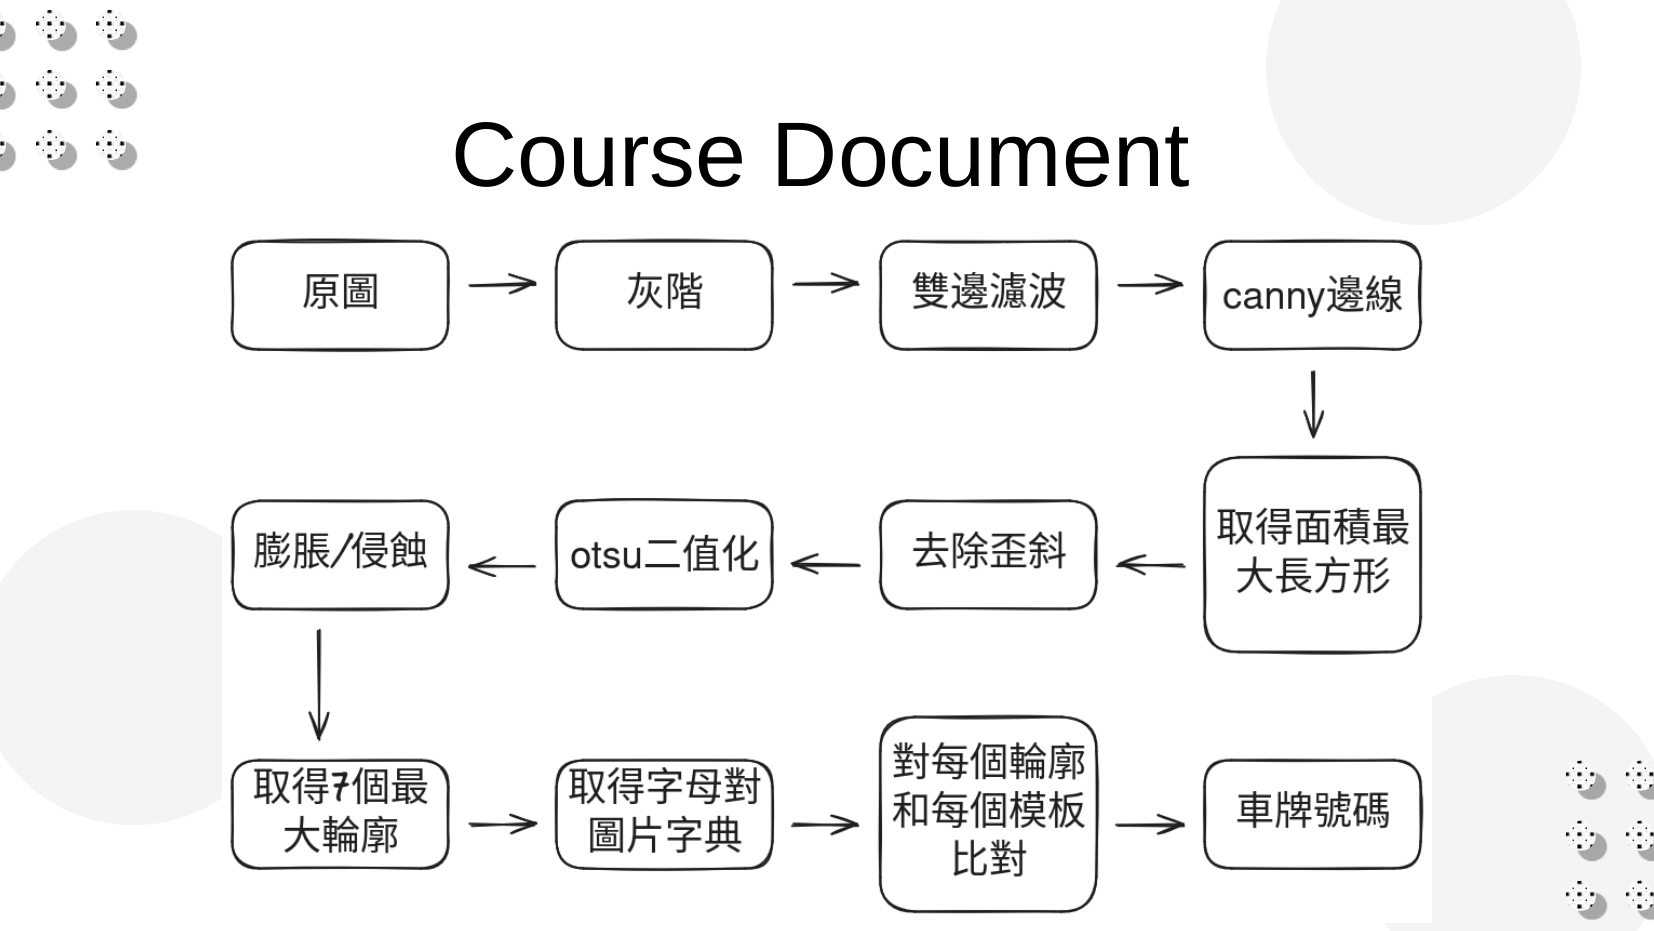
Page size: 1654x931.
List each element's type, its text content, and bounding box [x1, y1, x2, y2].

title Course Document [76, 76, 1565, 233]
picture [1565, 820, 1596, 851]
picture [98, 69, 123, 76]
picture [222, 231, 1432, 923]
picture [0, 132, 7, 158]
picture [1625, 820, 1654, 851]
picture [35, 9, 66, 41]
picture [35, 129, 67, 160]
picture [1625, 760, 1654, 791]
picture [0, 13, 6, 37]
picture [1565, 880, 1596, 911]
picture [35, 69, 66, 100]
picture [1625, 880, 1654, 911]
picture [1565, 760, 1596, 791]
picture [0, 73, 6, 98]
picture [95, 9, 126, 40]
